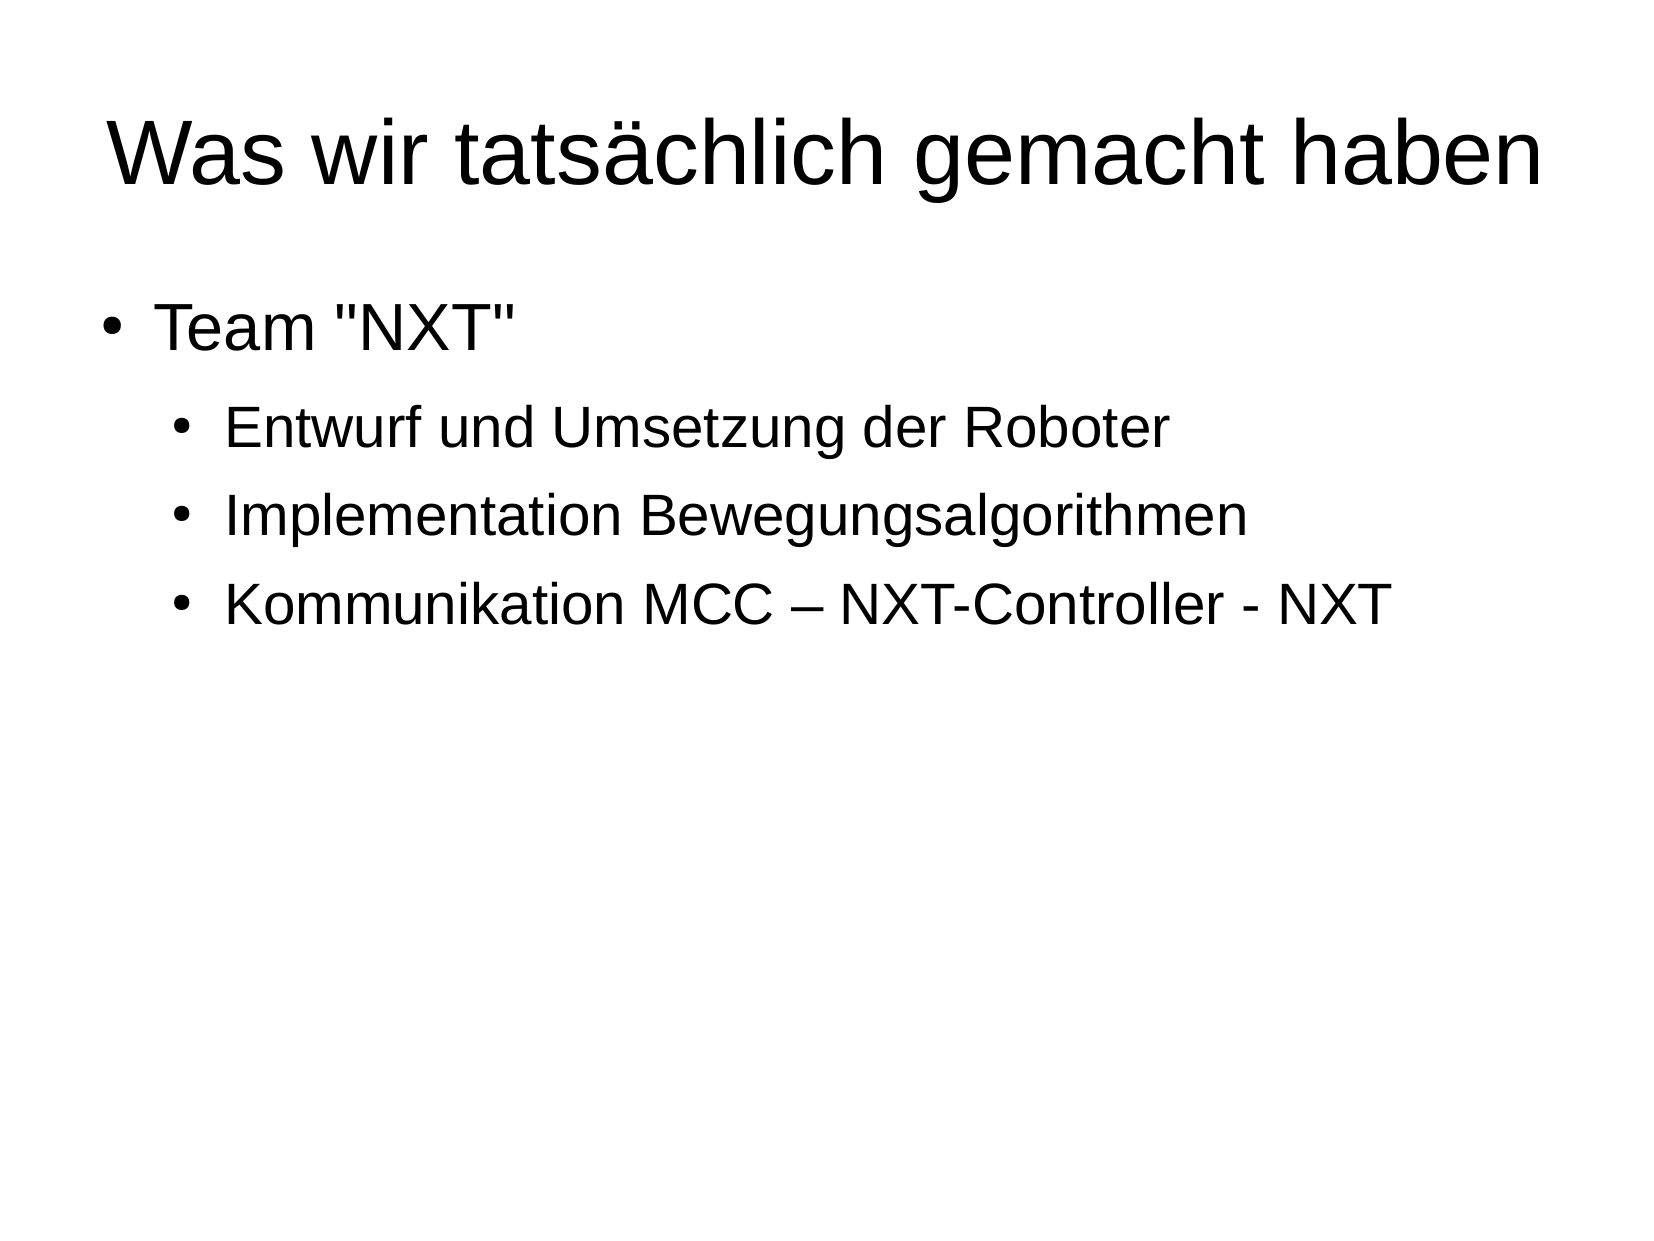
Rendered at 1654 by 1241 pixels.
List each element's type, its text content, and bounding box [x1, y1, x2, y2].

title Was wir tatsächlich gemacht haben [82, 49, 1571, 257]
list Team "NXT" Entwurf und Umsetzung der Roboter Implementation Bewegungsalgorithmen Kommunikation MCC – NXT-Controller - NXT [82, 290, 1571, 1109]
